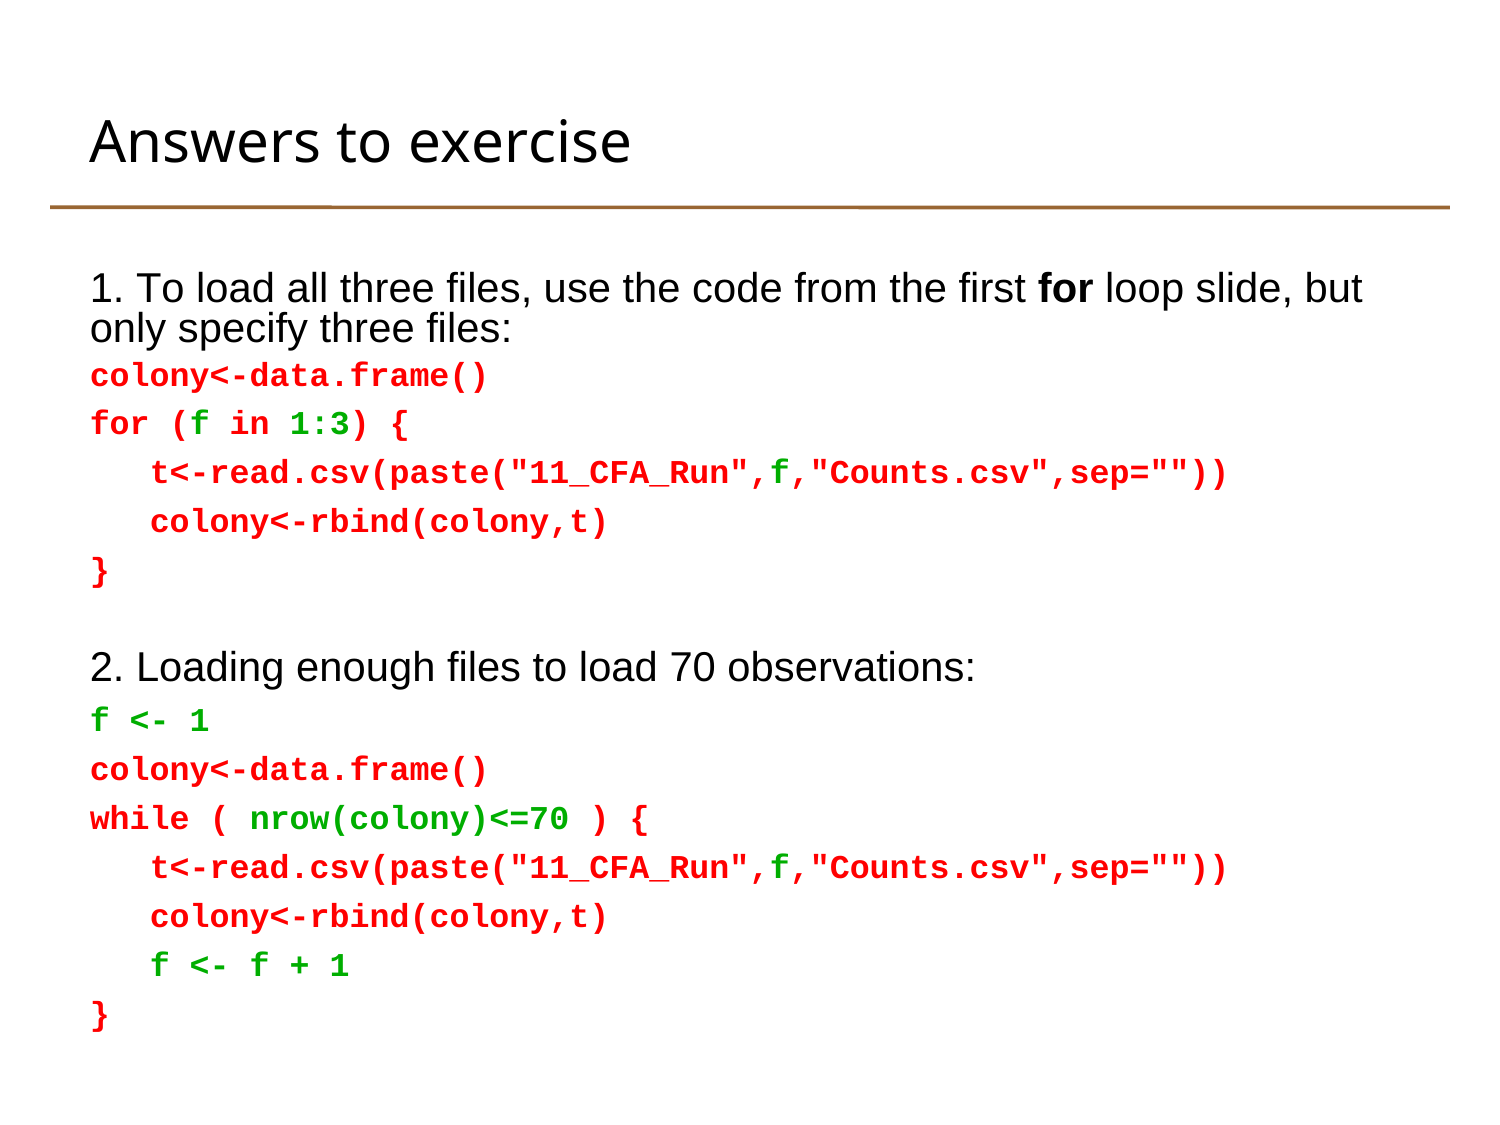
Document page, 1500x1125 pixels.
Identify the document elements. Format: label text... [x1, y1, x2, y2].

text_box Answers to exercise [75, 44, 1425, 233]
text_box 1. To load all three files, use the code from the first for loop slide, but only specify three files: colony<-data.frame() for (f in 1:3) { t<-read.csv(paste("11_CFA_Run",f,"Counts.csv",sep="")) colony<-rbind(colony,t) } 2. Loading enough files to load 70 observations: f <- 1 colony<-data.frame() while ( nrow(colony)<=70 ) { t<-read.csv(paste("11_CFA_Run",f,"Counts.csv",sep="")) colony<-rbind(colony,t) f <- f + 1 } [75, 262, 1426, 1005]
